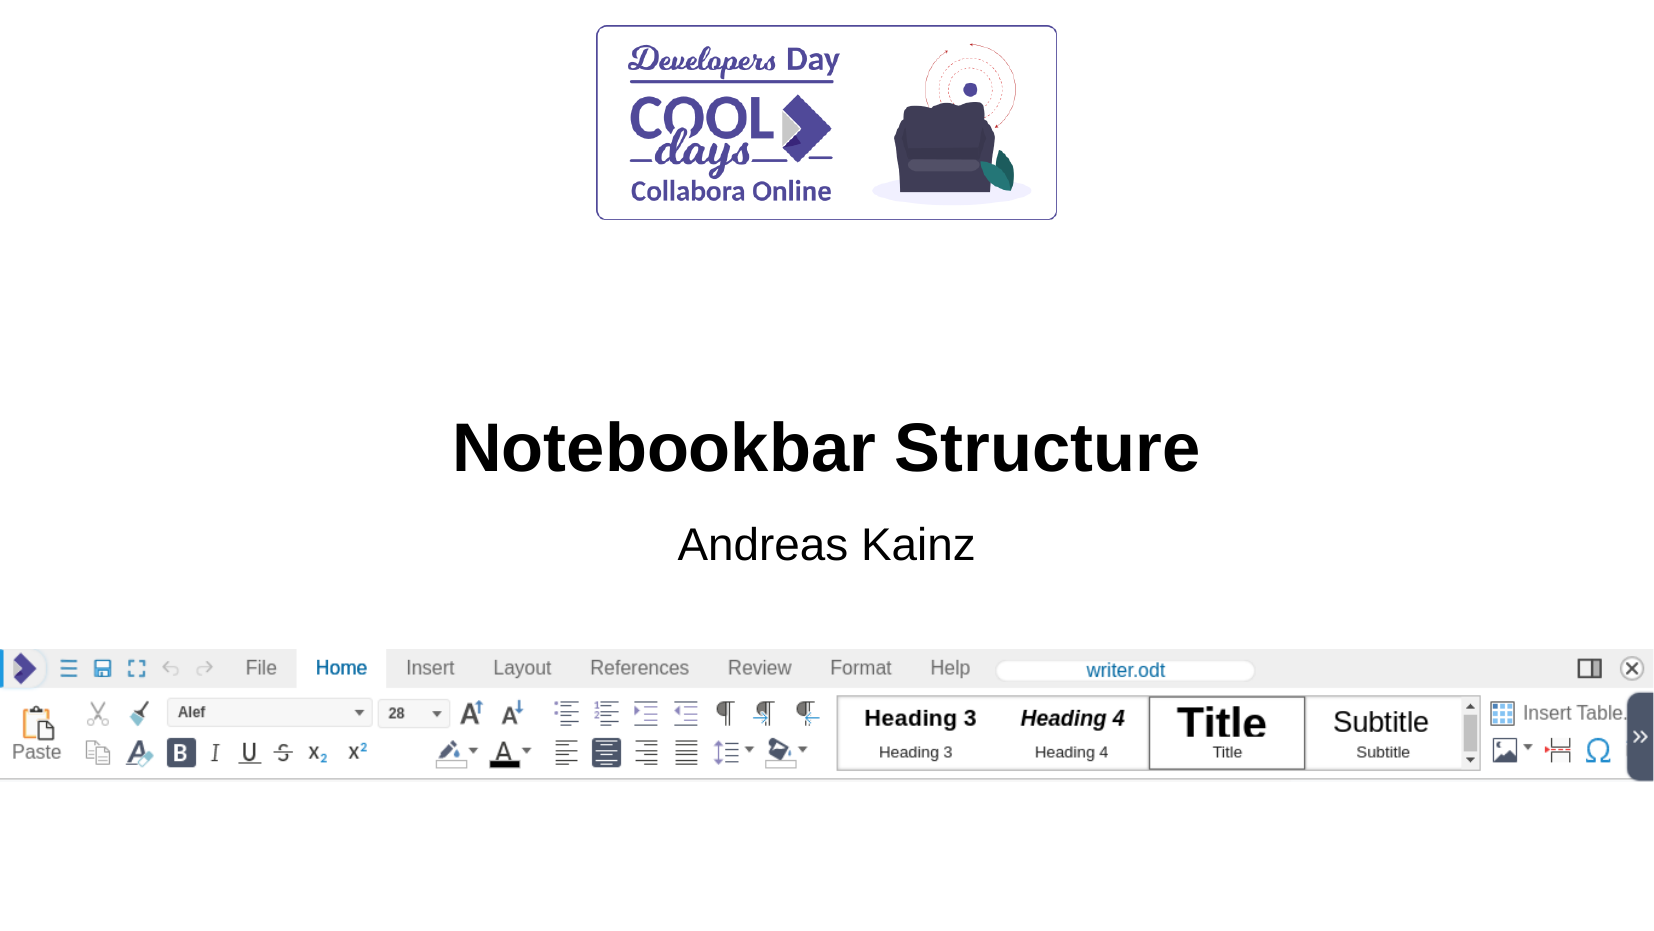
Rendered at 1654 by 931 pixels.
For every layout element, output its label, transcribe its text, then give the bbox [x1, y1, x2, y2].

picture [0, 649, 1654, 782]
text_box Andreas Kainz [644, 511, 1010, 583]
picture [596, 25, 1057, 220]
title Notebookbar Structure [88, 373, 1565, 522]
